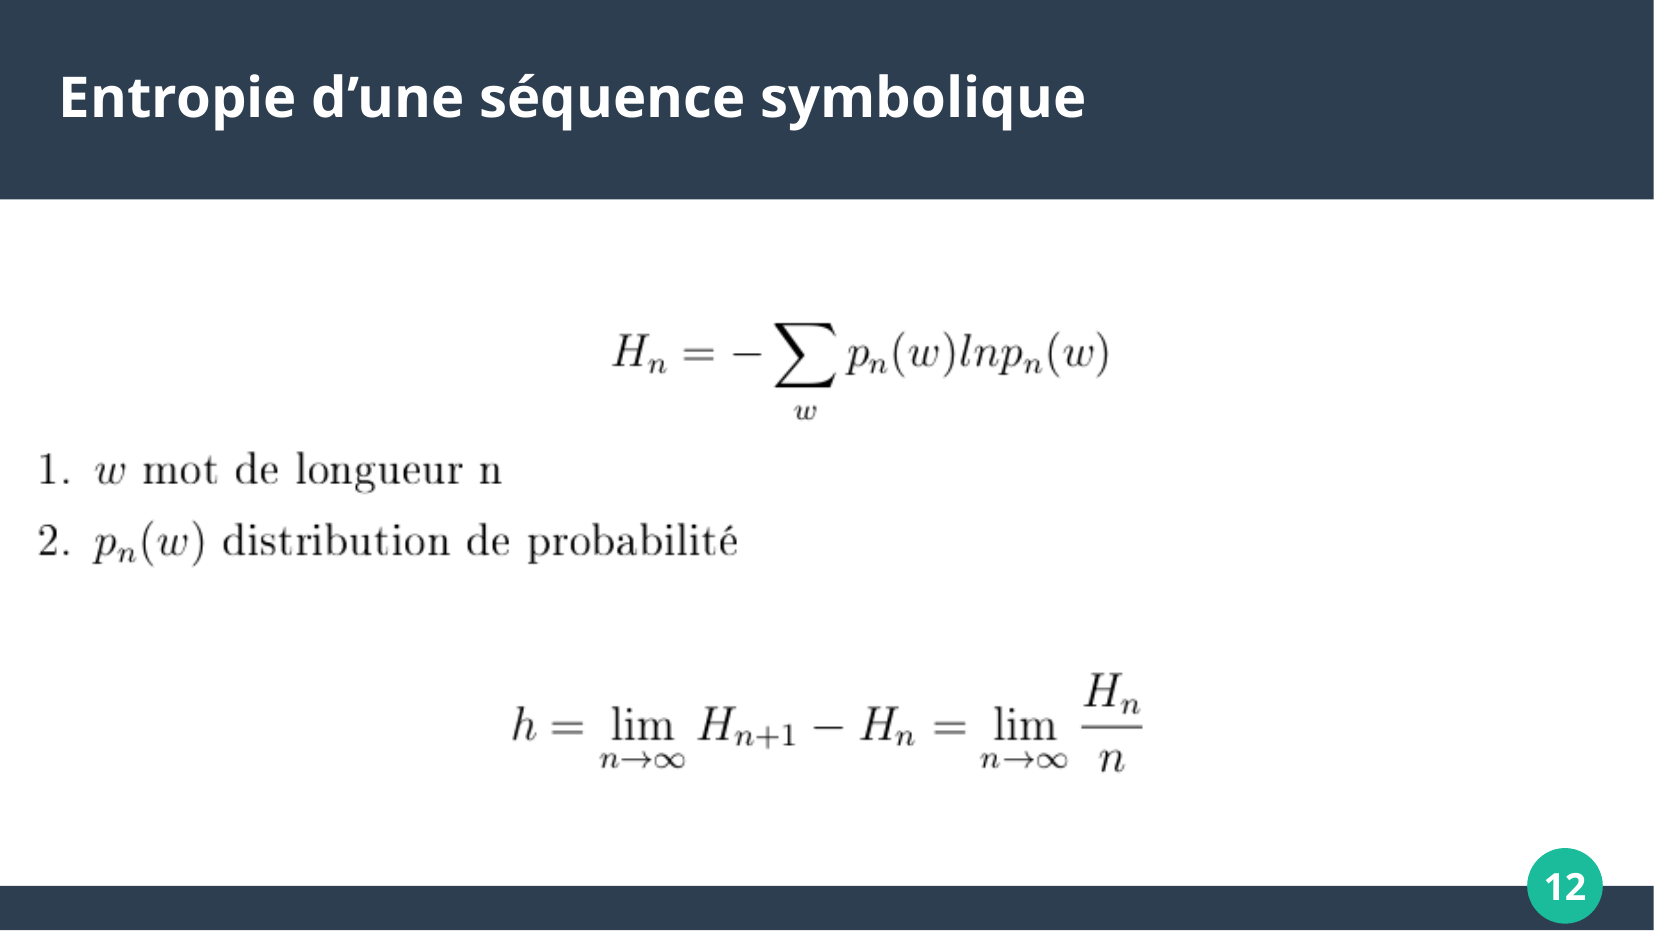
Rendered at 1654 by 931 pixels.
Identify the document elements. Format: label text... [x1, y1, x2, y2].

picture [463, 649, 1191, 798]
title Entropie d’une séquence symbolique [59, 37, 1595, 155]
picture [0, 295, 1246, 591]
